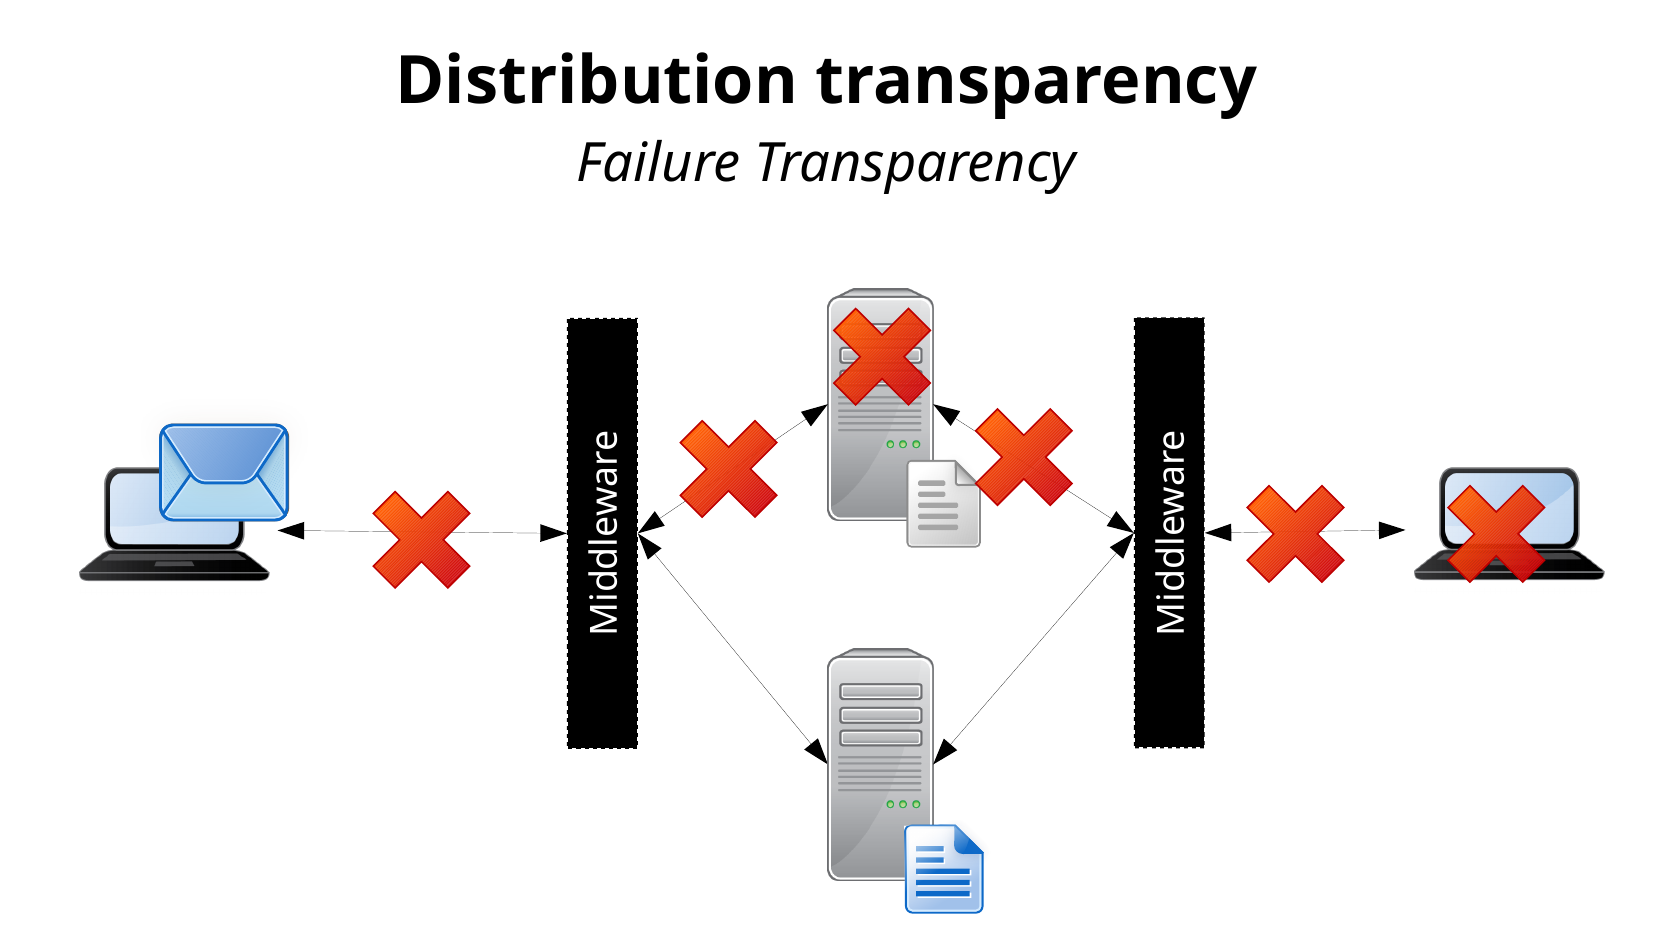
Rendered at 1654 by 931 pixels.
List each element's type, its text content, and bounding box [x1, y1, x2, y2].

picture [1211, 450, 1379, 618]
picture [644, 272, 1107, 559]
text_box Middleware [1133, 317, 1205, 749]
picture [70, 389, 308, 602]
text_box Middleware [566, 317, 638, 749]
title Distribution transparency Failure Transparency [82, 36, 1571, 193]
picture [1405, 450, 1613, 618]
picture [337, 456, 505, 624]
picture [827, 648, 993, 918]
